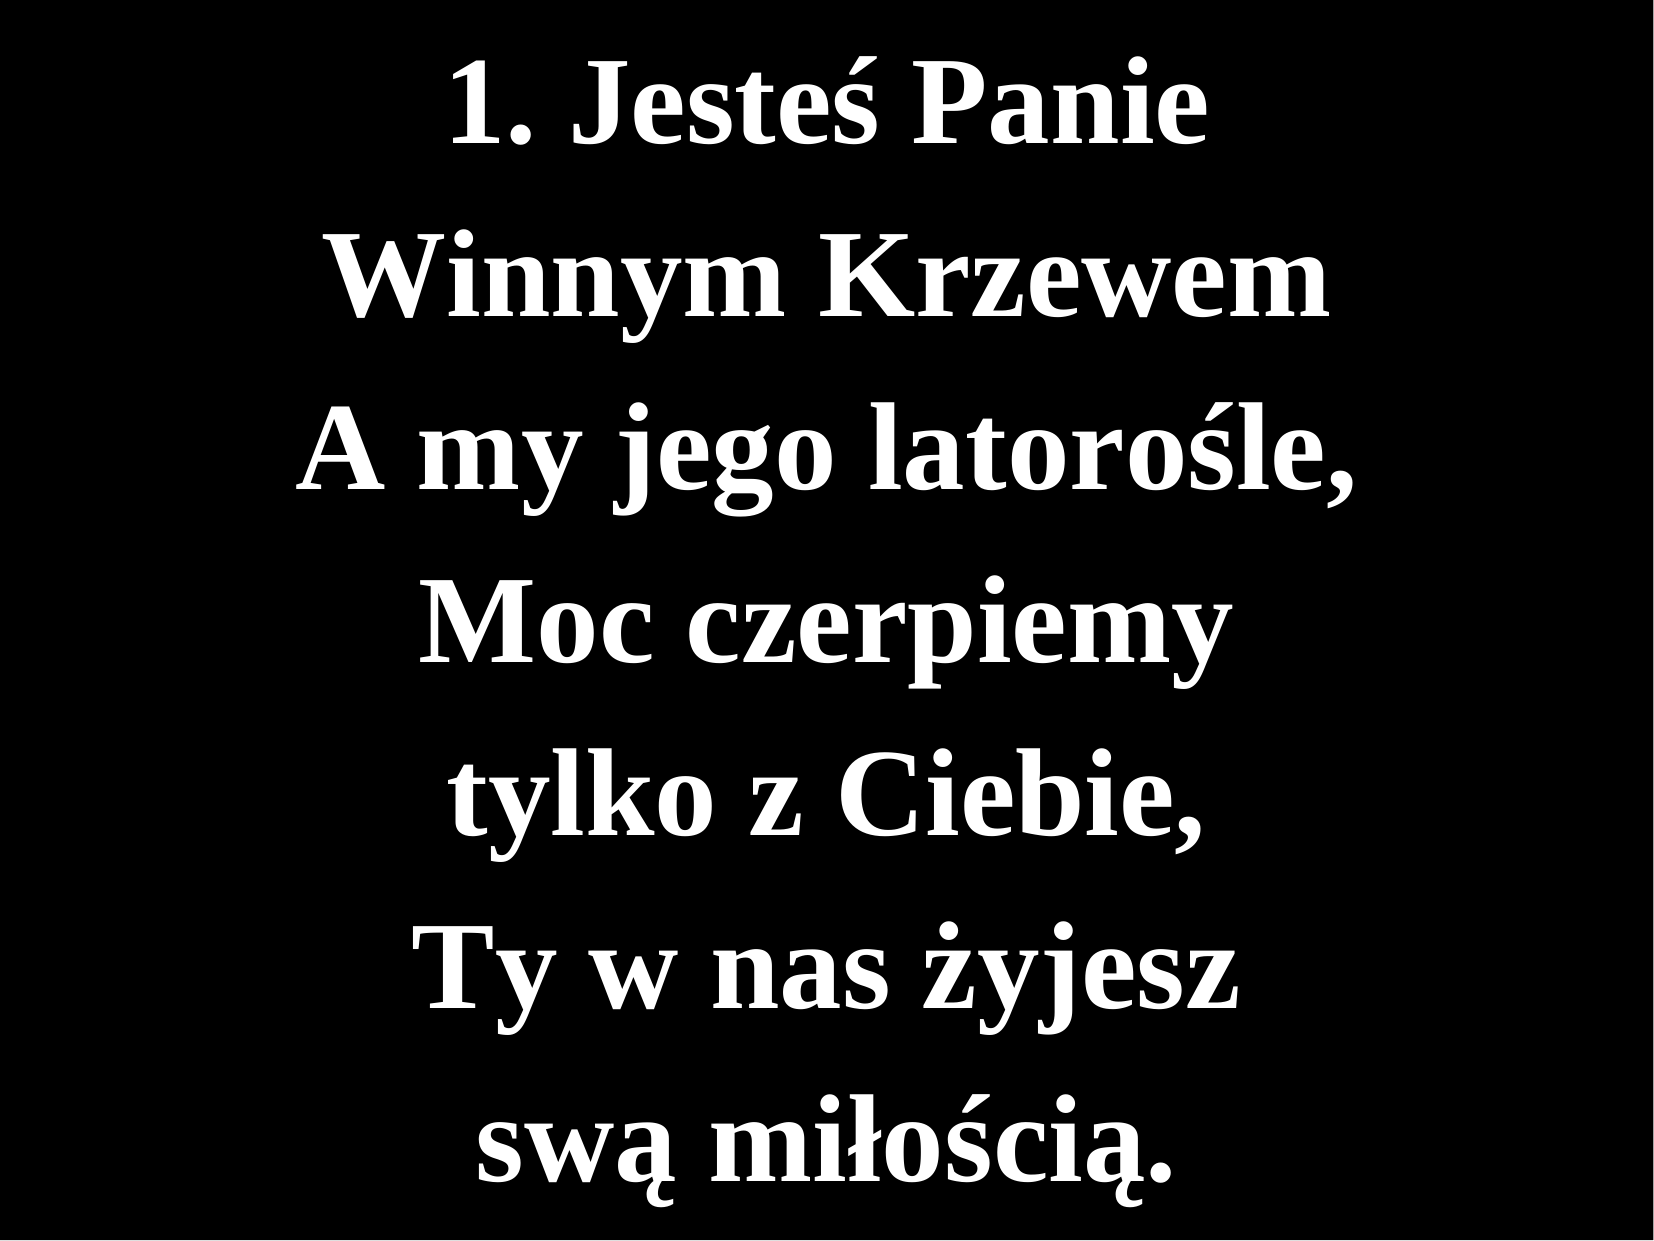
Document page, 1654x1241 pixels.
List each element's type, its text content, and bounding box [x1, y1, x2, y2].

title 1. Jesteś Panie ppp Winnym Krzewem ppp A my jego latorośle, ppp Moc czerpiemy ppp tylko z Ciebie, ppp Ty w nas żyjesz ppp swą miłością. [0, 0, 1654, 1241]
